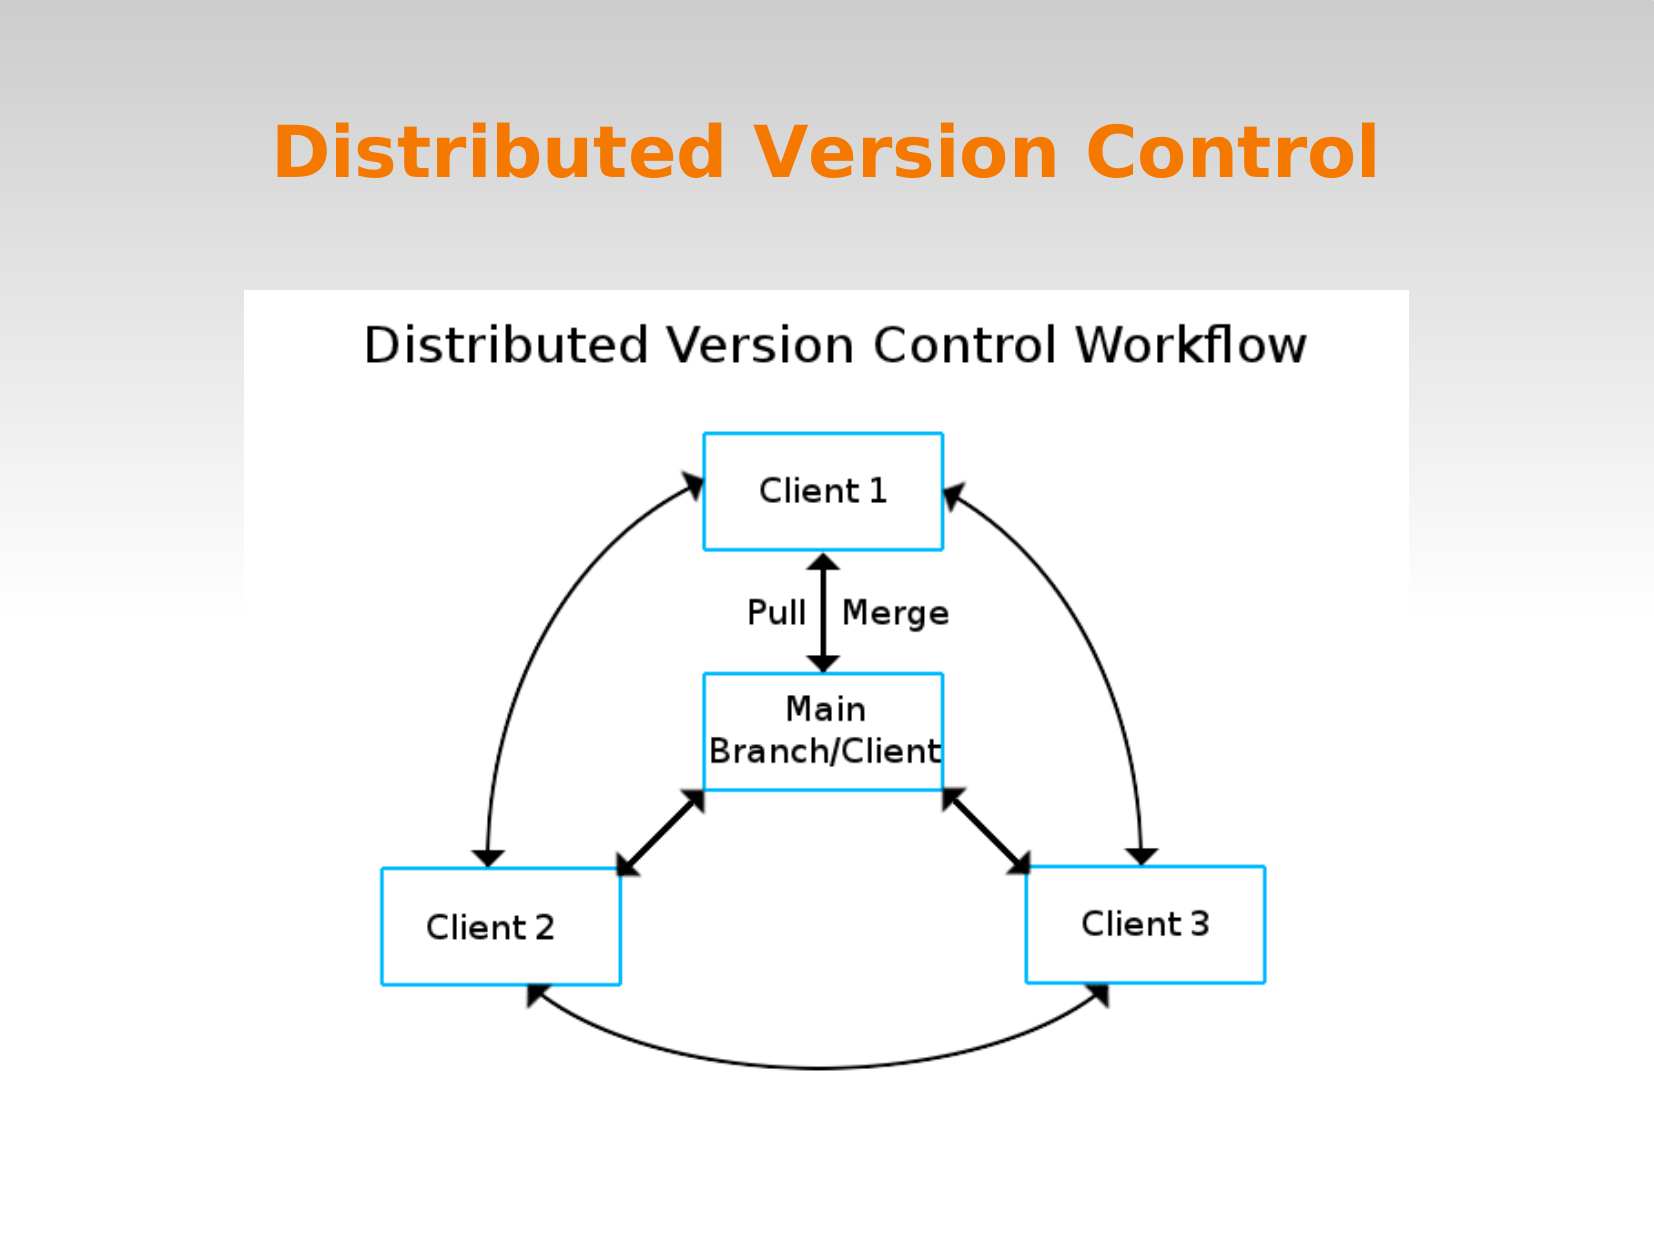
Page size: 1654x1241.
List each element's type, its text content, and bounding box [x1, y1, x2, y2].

picture [244, 290, 1409, 1109]
title Distributed Version Control [82, 49, 1571, 257]
